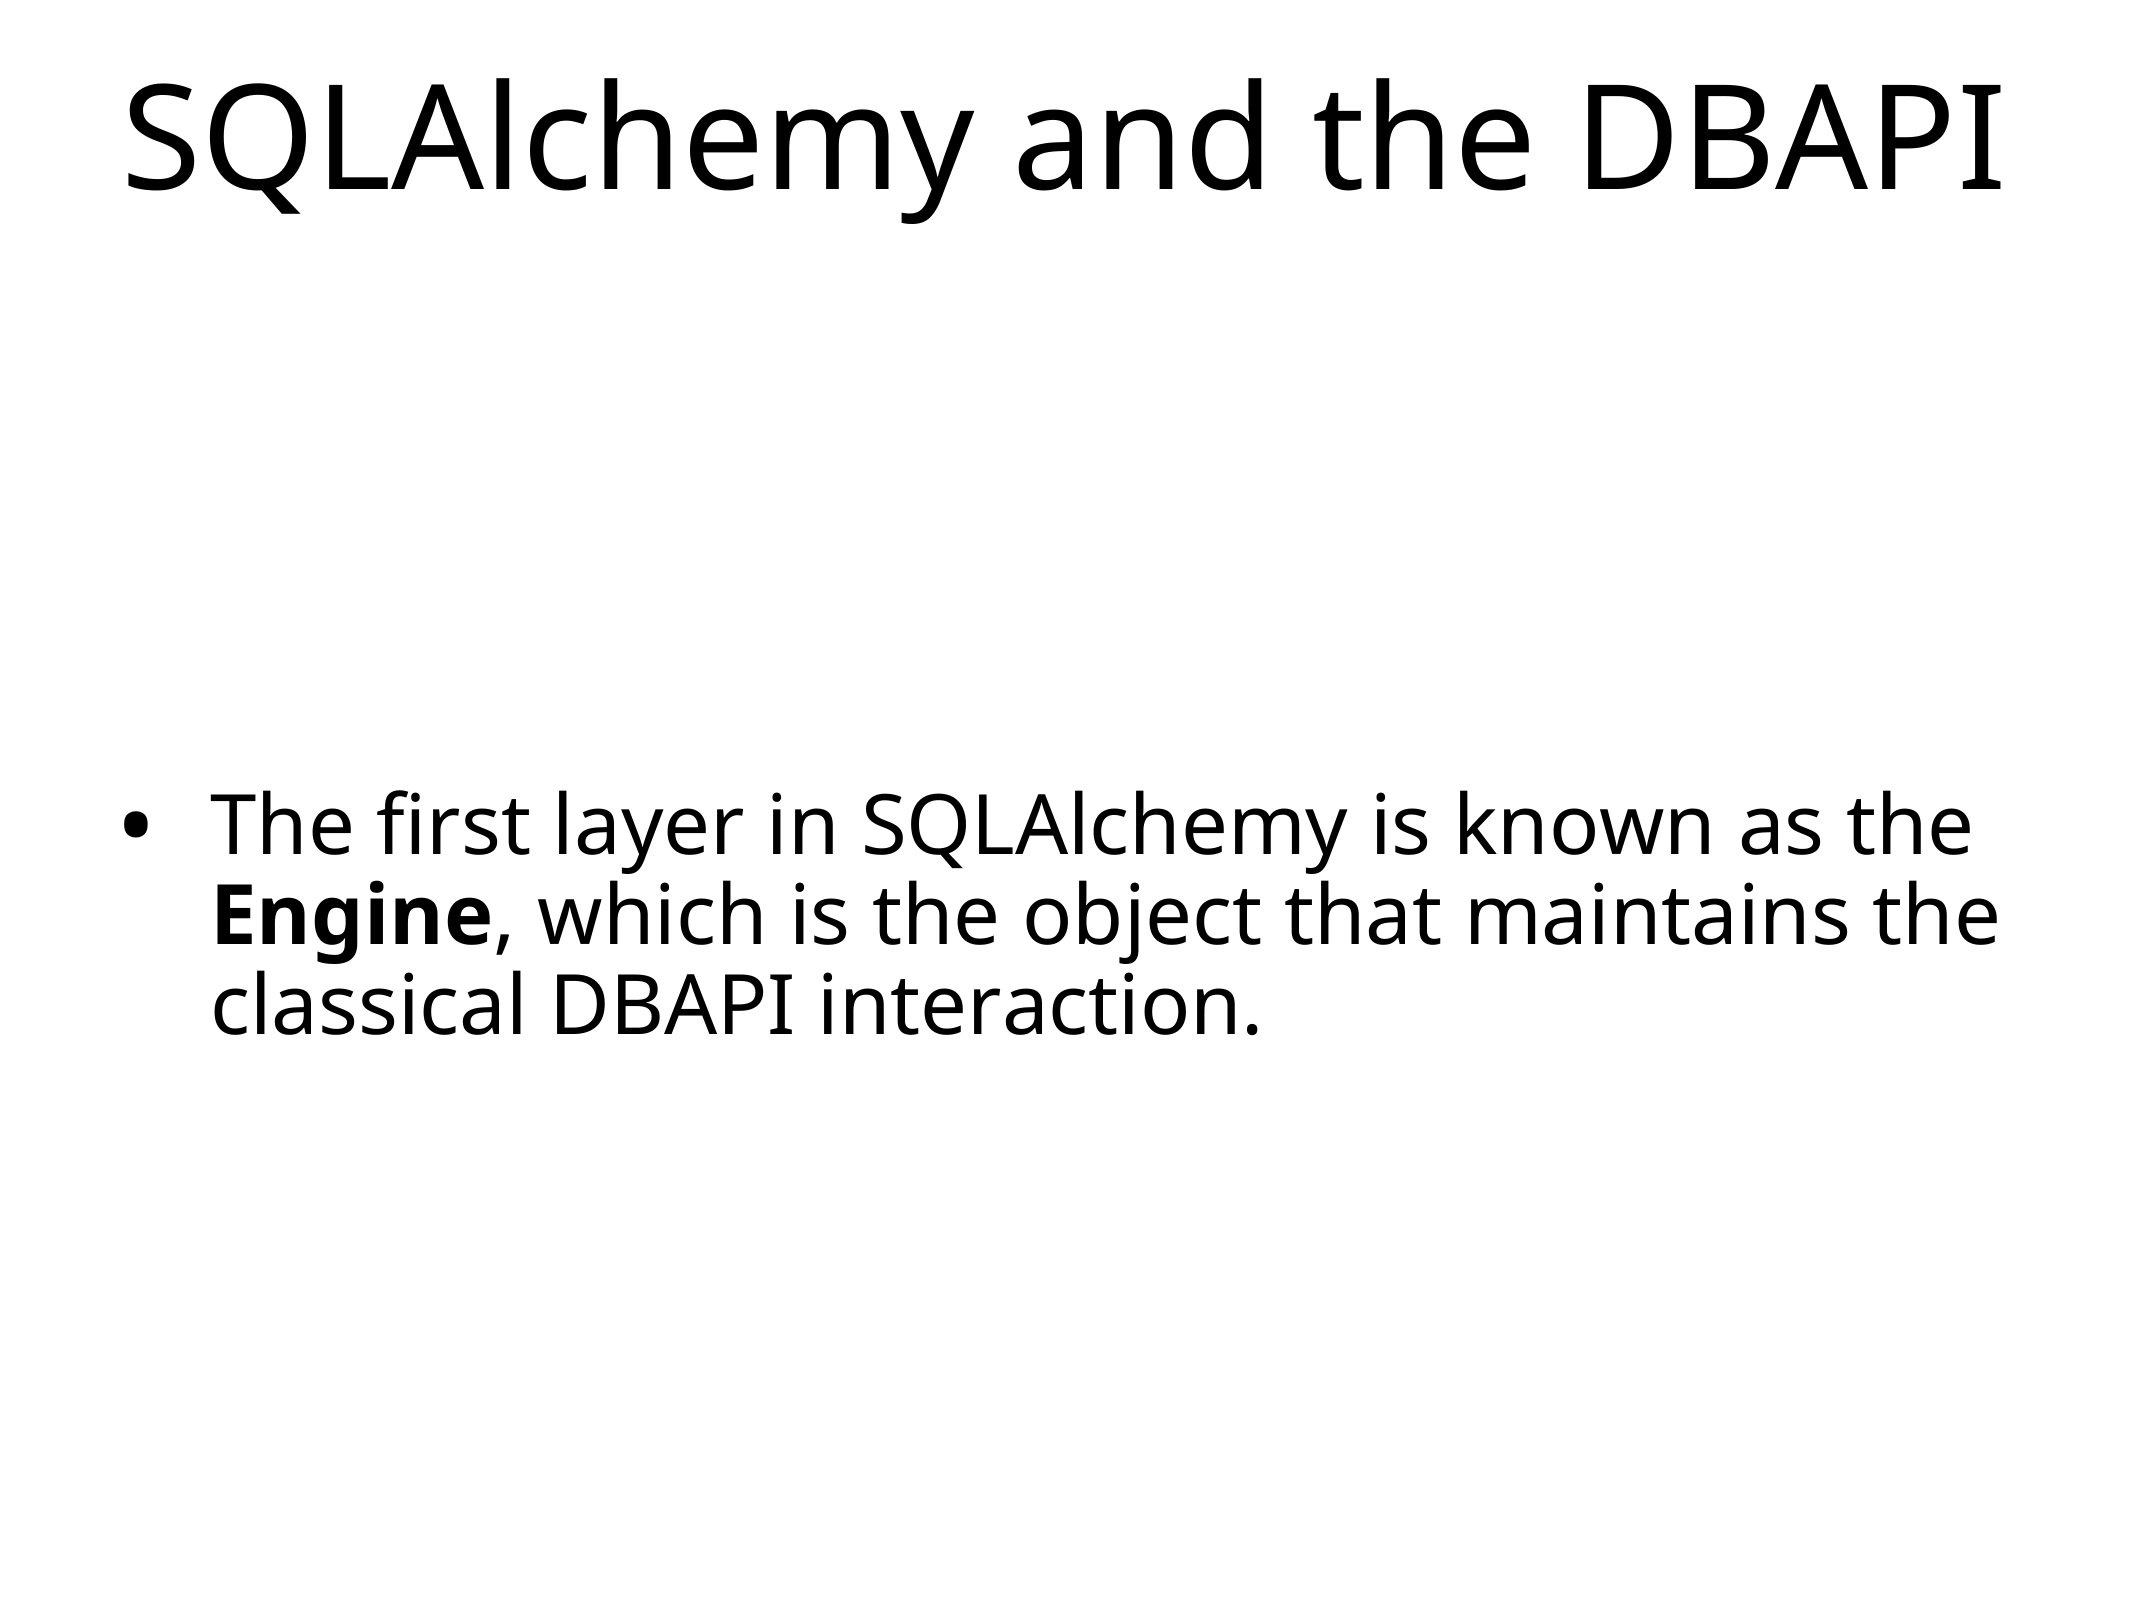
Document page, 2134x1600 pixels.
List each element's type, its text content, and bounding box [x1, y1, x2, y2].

list The first layer in SQLAlchemy is known as the Engine, which is the object that maintains the classical DBAPI interaction. [56, 281, 2065, 1555]
title SQLAlchemy and the DBAPI [60, 41, 2069, 244]
